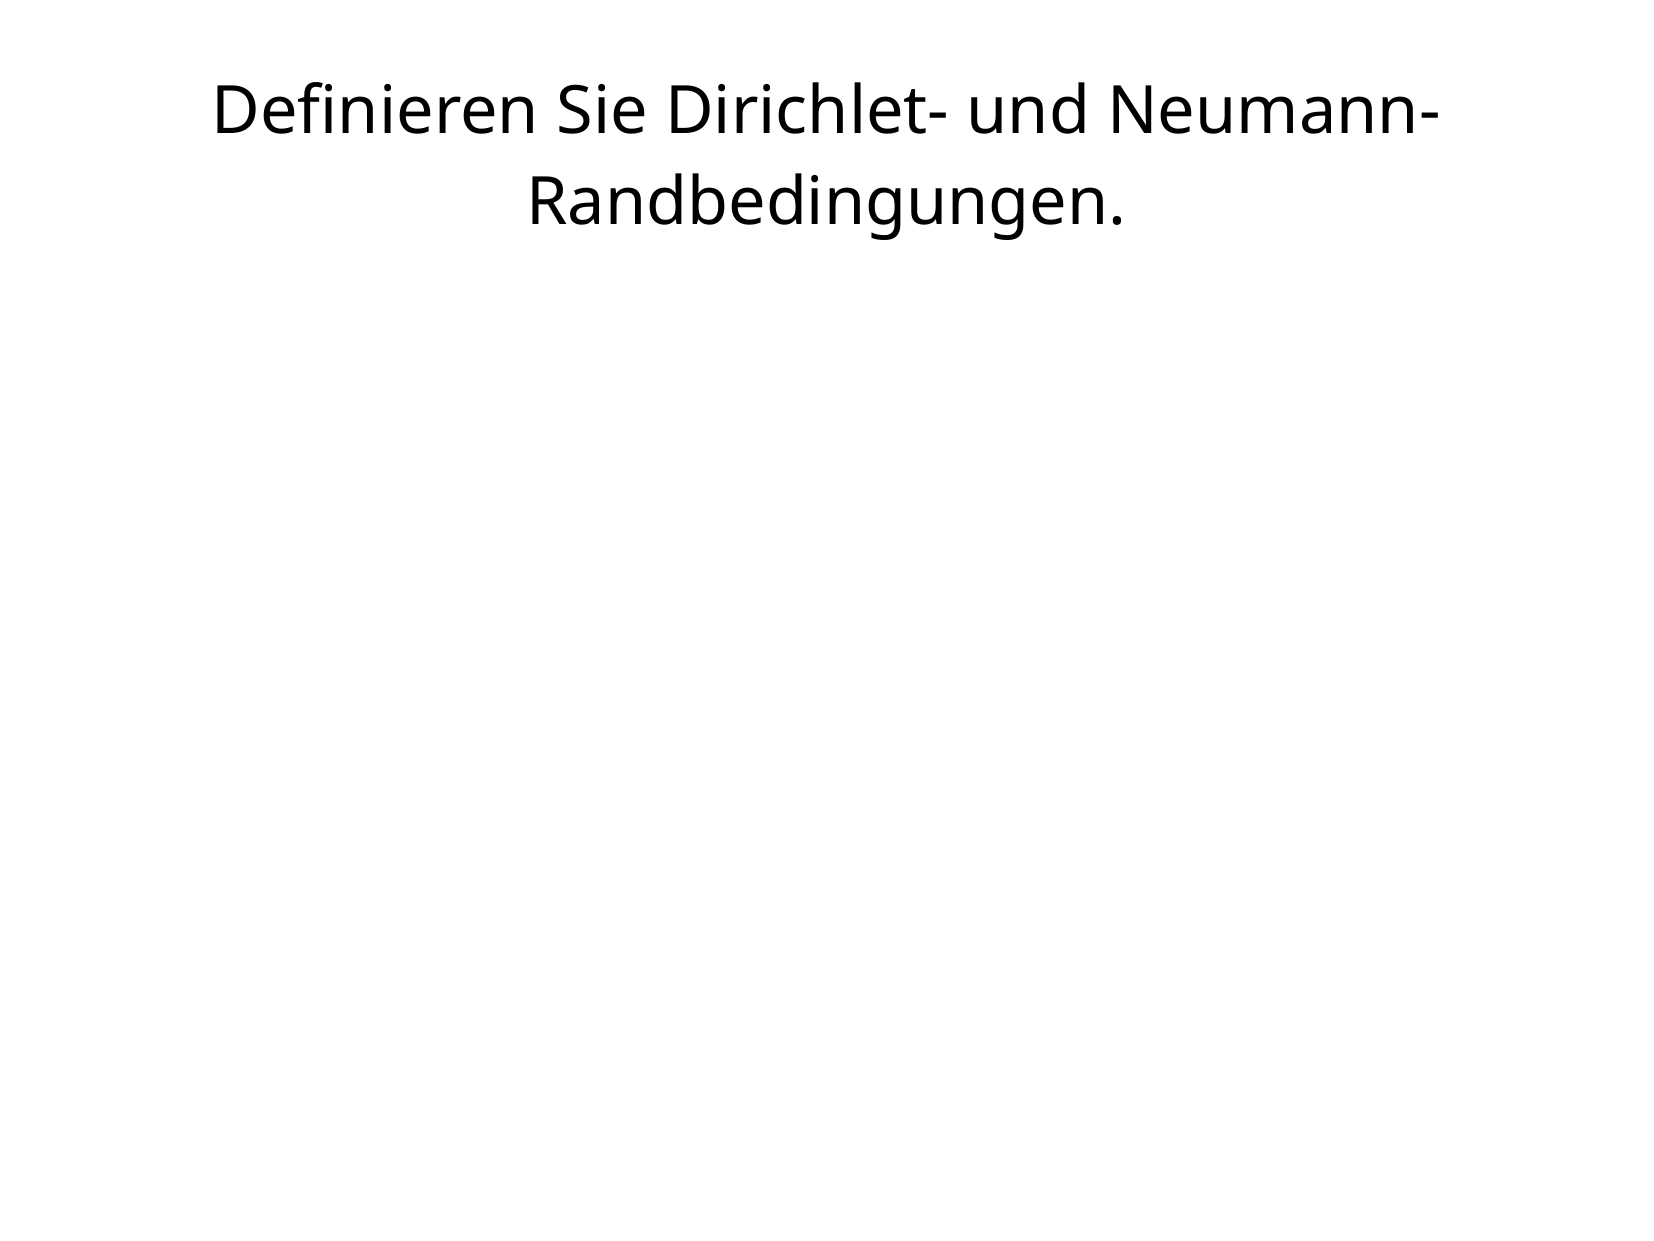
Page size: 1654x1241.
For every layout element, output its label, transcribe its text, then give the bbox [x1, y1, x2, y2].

title Definieren Sie Dirichlet- und Neumann-Randbedingungen. [82, 49, 1571, 257]
